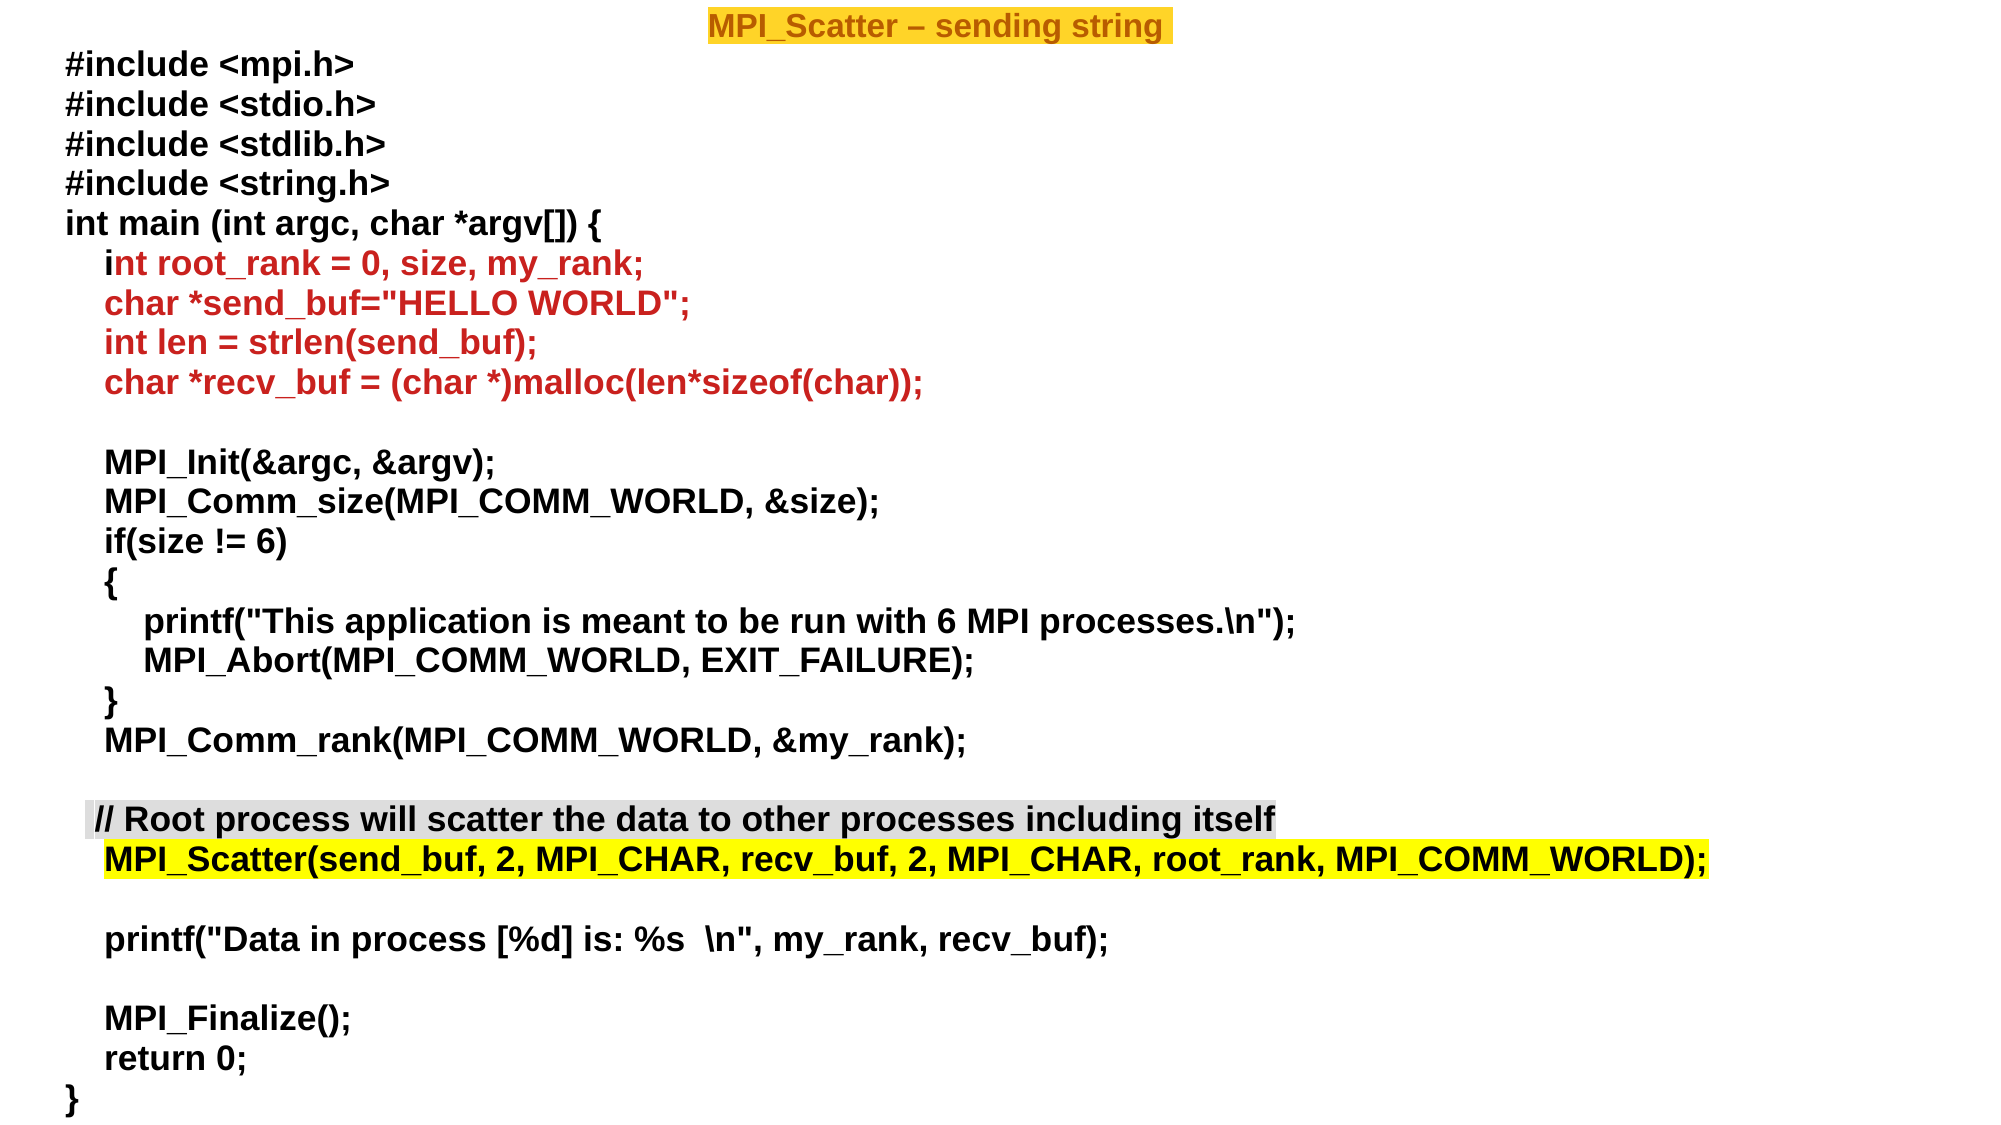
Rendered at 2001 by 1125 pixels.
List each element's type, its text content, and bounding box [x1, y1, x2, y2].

text_box MPI_Scatter – sending string #include <mpi.h> #include <stdio.h> #include <stdlib.h> #include <string.h> int main (int argc, char *argv[]) { int root_rank = 0, size, my_rank; char *send_buf="HELLO WORLD"; int len = strlen(send_buf); char *recv_buf = (char *)malloc(len*sizeof(char)); MPI_Init(&argc, &argv); MPI_Comm_size(MPI_COMM_WORLD, &size); if(size != 6) { printf("This application is meant to be run with 6 MPI processes.\n"); MPI_Abort(MPI_COMM_WORLD, EXIT_FAILURE); } MPI_Comm_rank(MPI_COMM_WORLD, &my_rank); // Root process will scatter the data to other processes including itself MPI_Scatter(send_buf, 2, MPI_CHAR, recv_buf, 2, MPI_CHAR, root_rank, MPI_COMM_WORLD); printf("Data in process [%d] is: %s \n", my_rank, recv_buf); MPI_Finalize(); return 0; } [50, 0, 1831, 1125]
